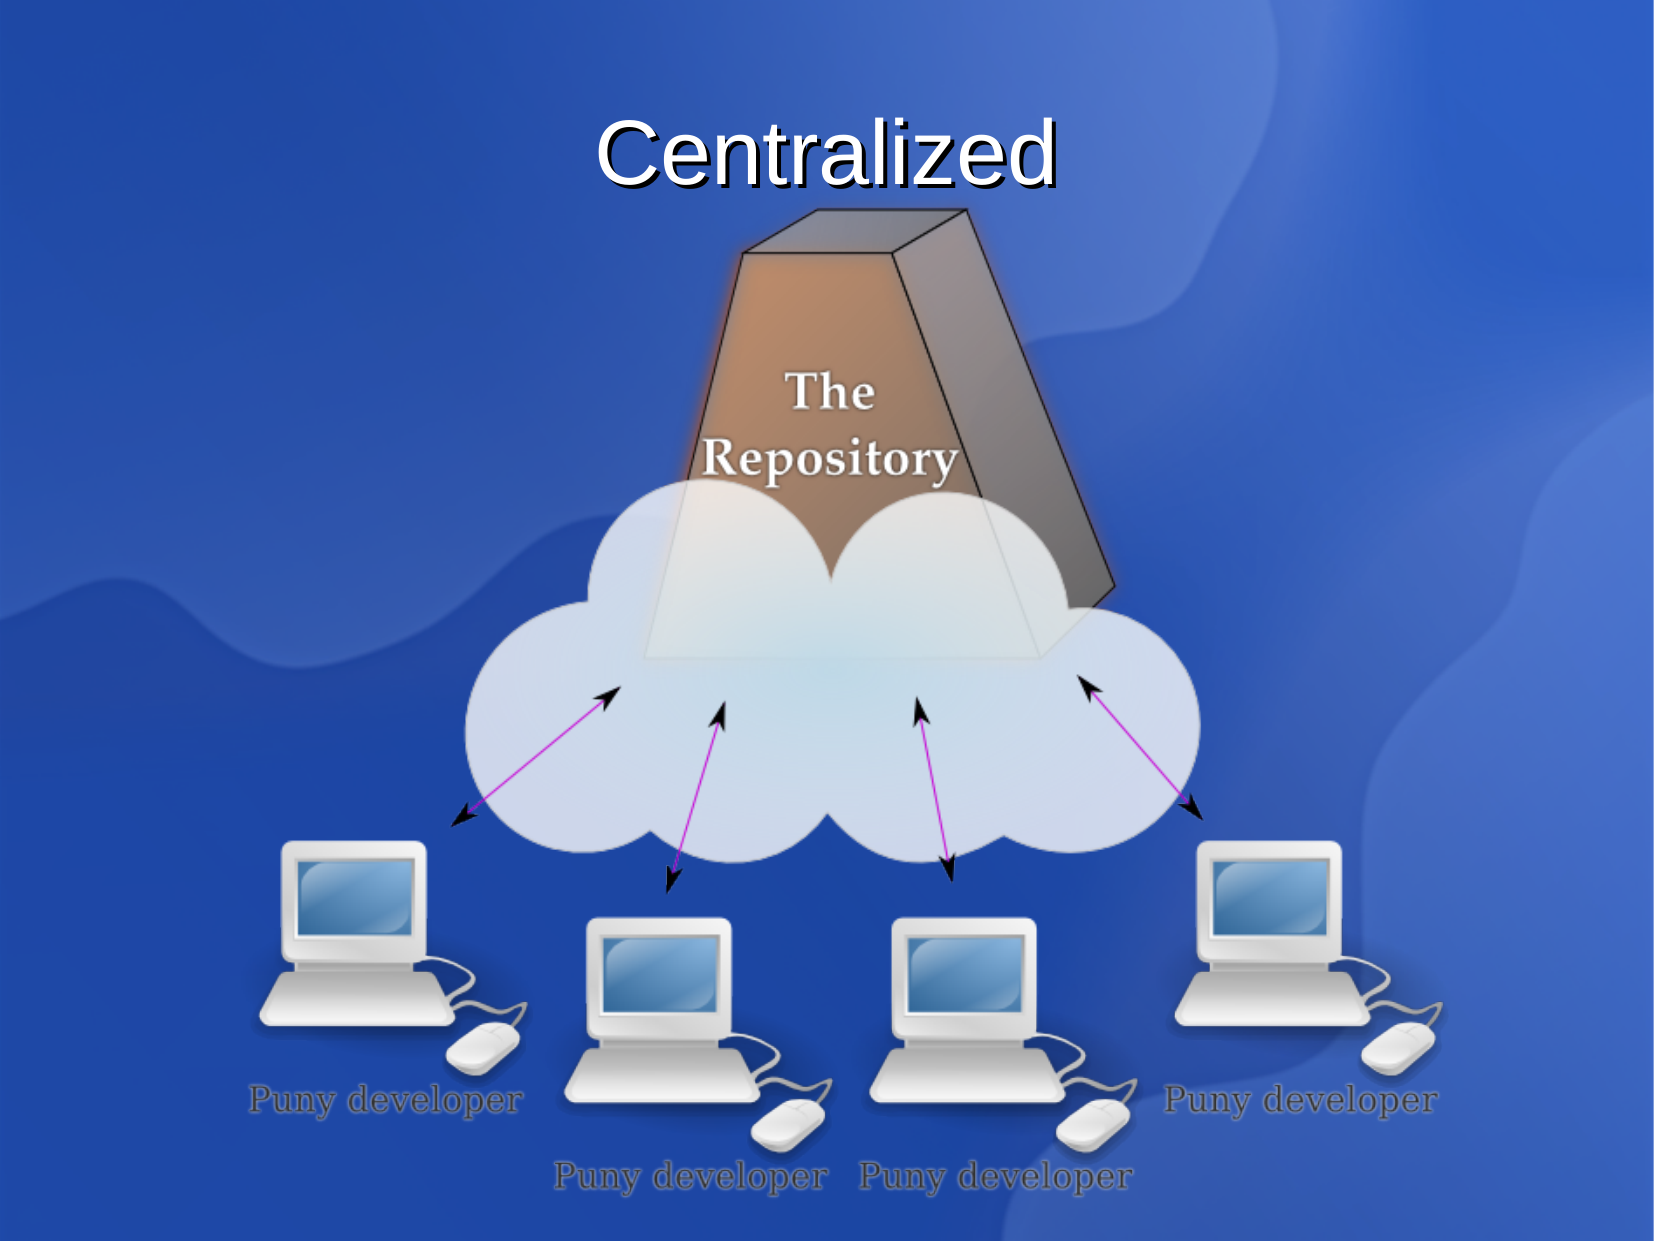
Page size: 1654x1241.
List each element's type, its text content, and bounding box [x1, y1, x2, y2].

title Centralized [82, 56, 1571, 250]
picture [0, 0, 1654, 1241]
